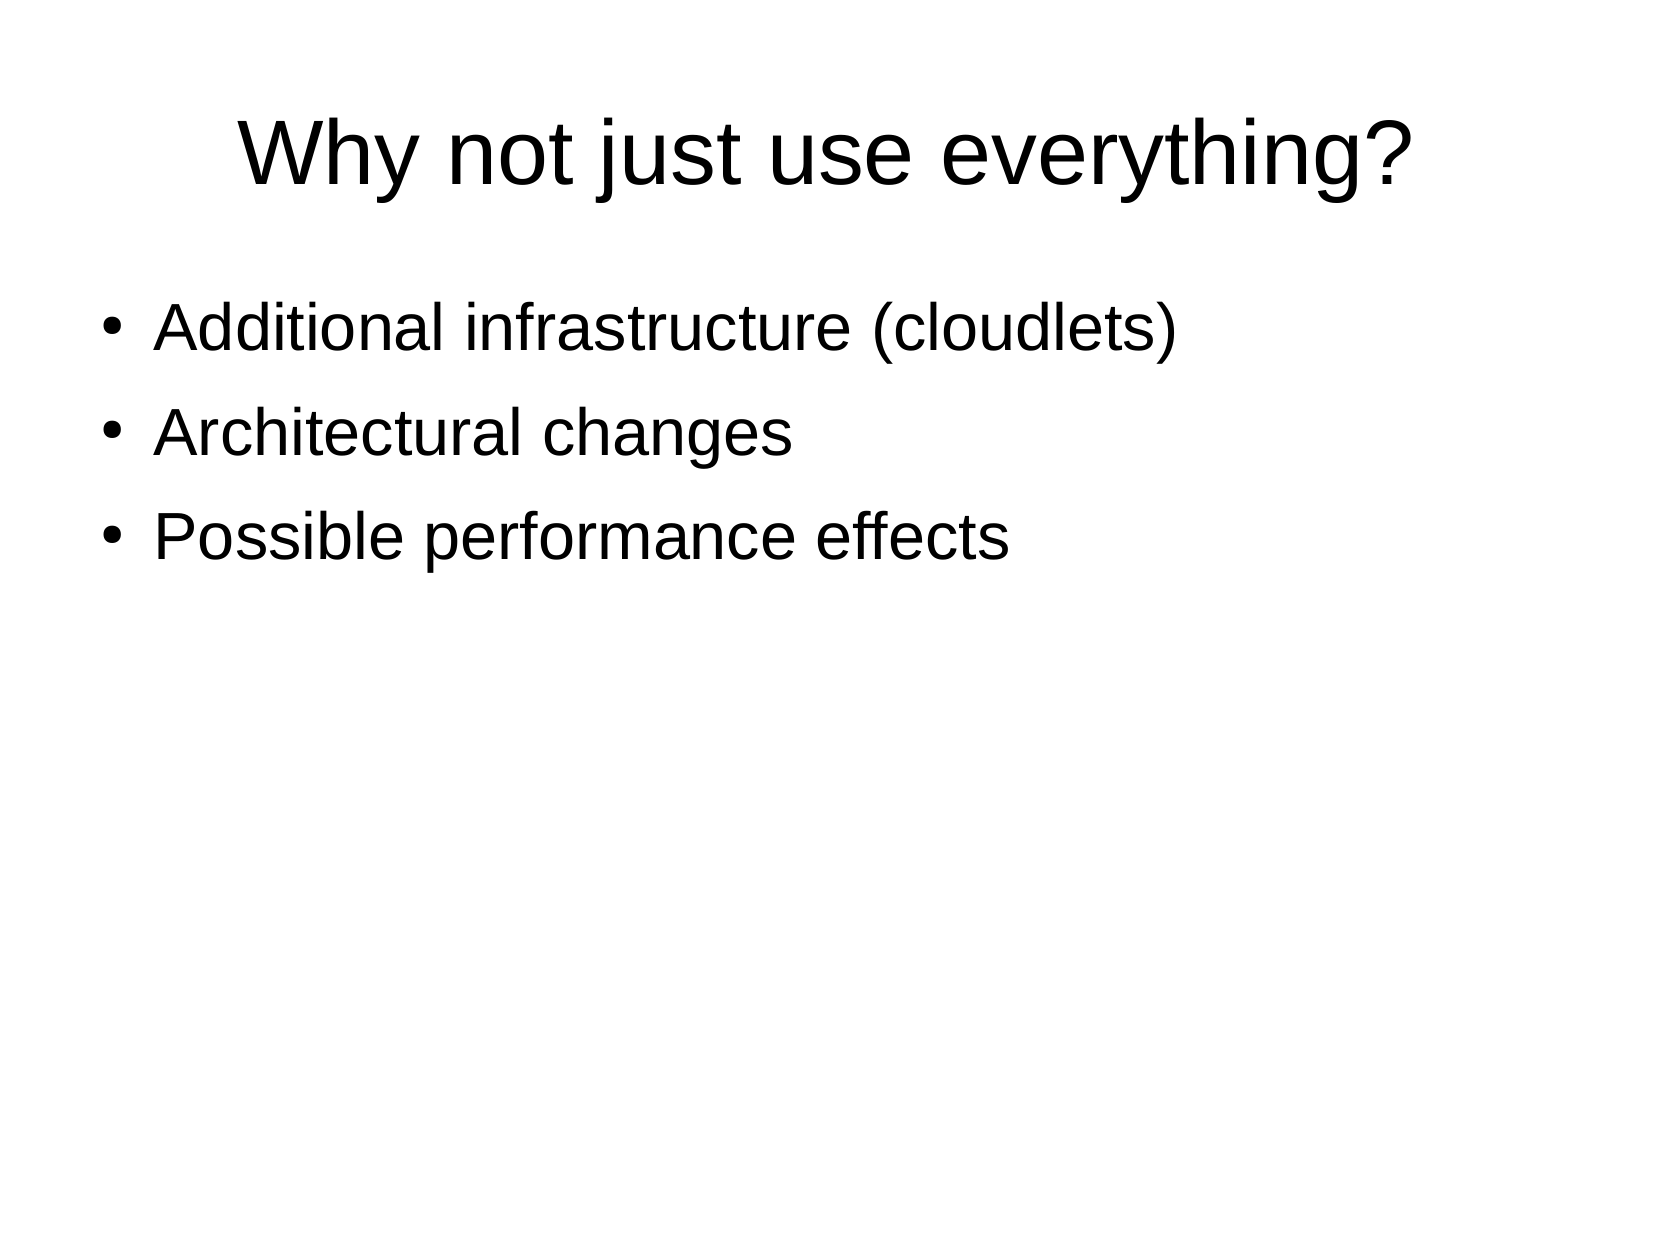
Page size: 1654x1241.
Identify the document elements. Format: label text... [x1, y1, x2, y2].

title Why not just use everything? [82, 49, 1571, 257]
list Additional infrastructure (cloudlets) Architectural changes Possible performance effects [82, 290, 1571, 1010]
